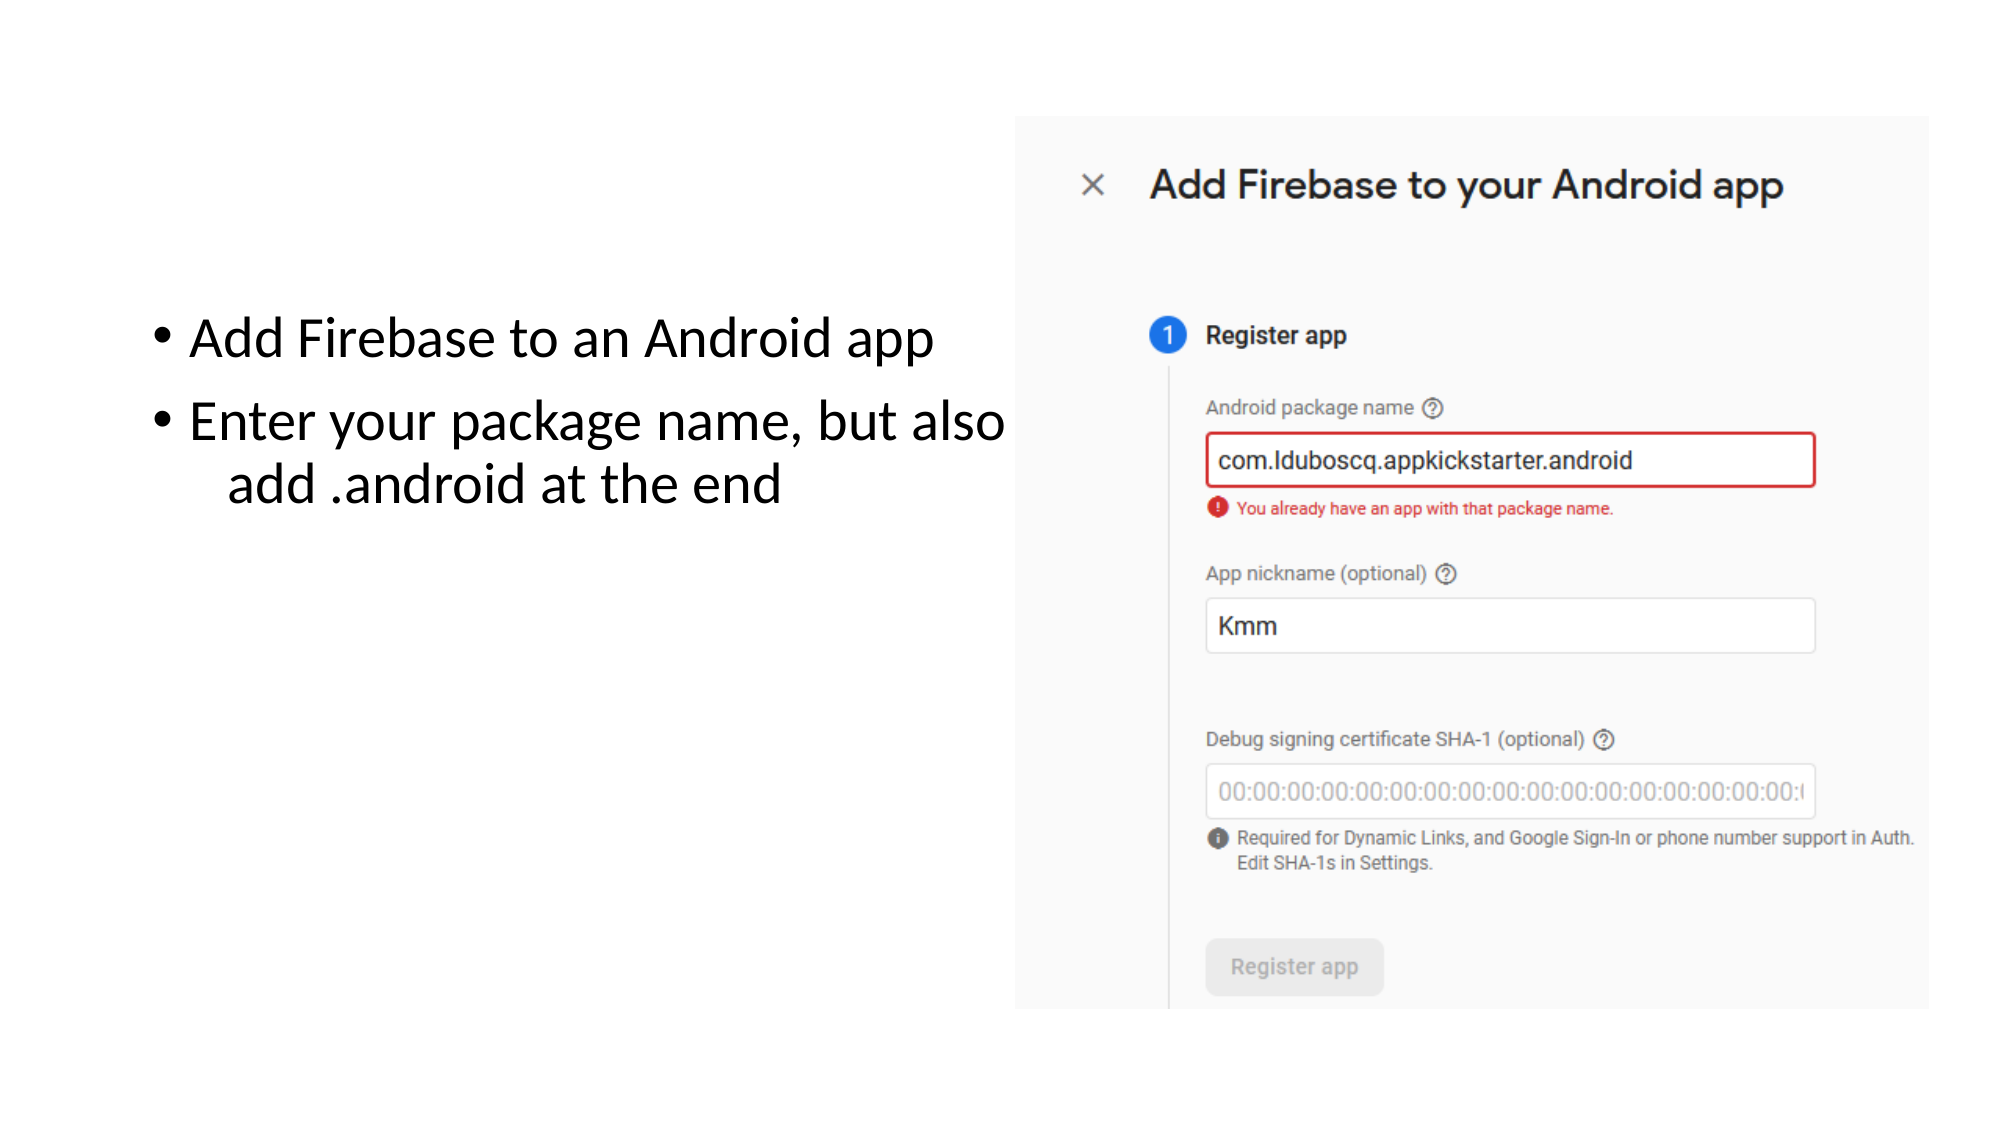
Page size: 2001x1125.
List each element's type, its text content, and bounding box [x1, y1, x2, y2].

picture [1015, 116, 1929, 1009]
list Add Firebase to an Android app Enter your package name, but also add .android at the end [137, 299, 1863, 1014]
